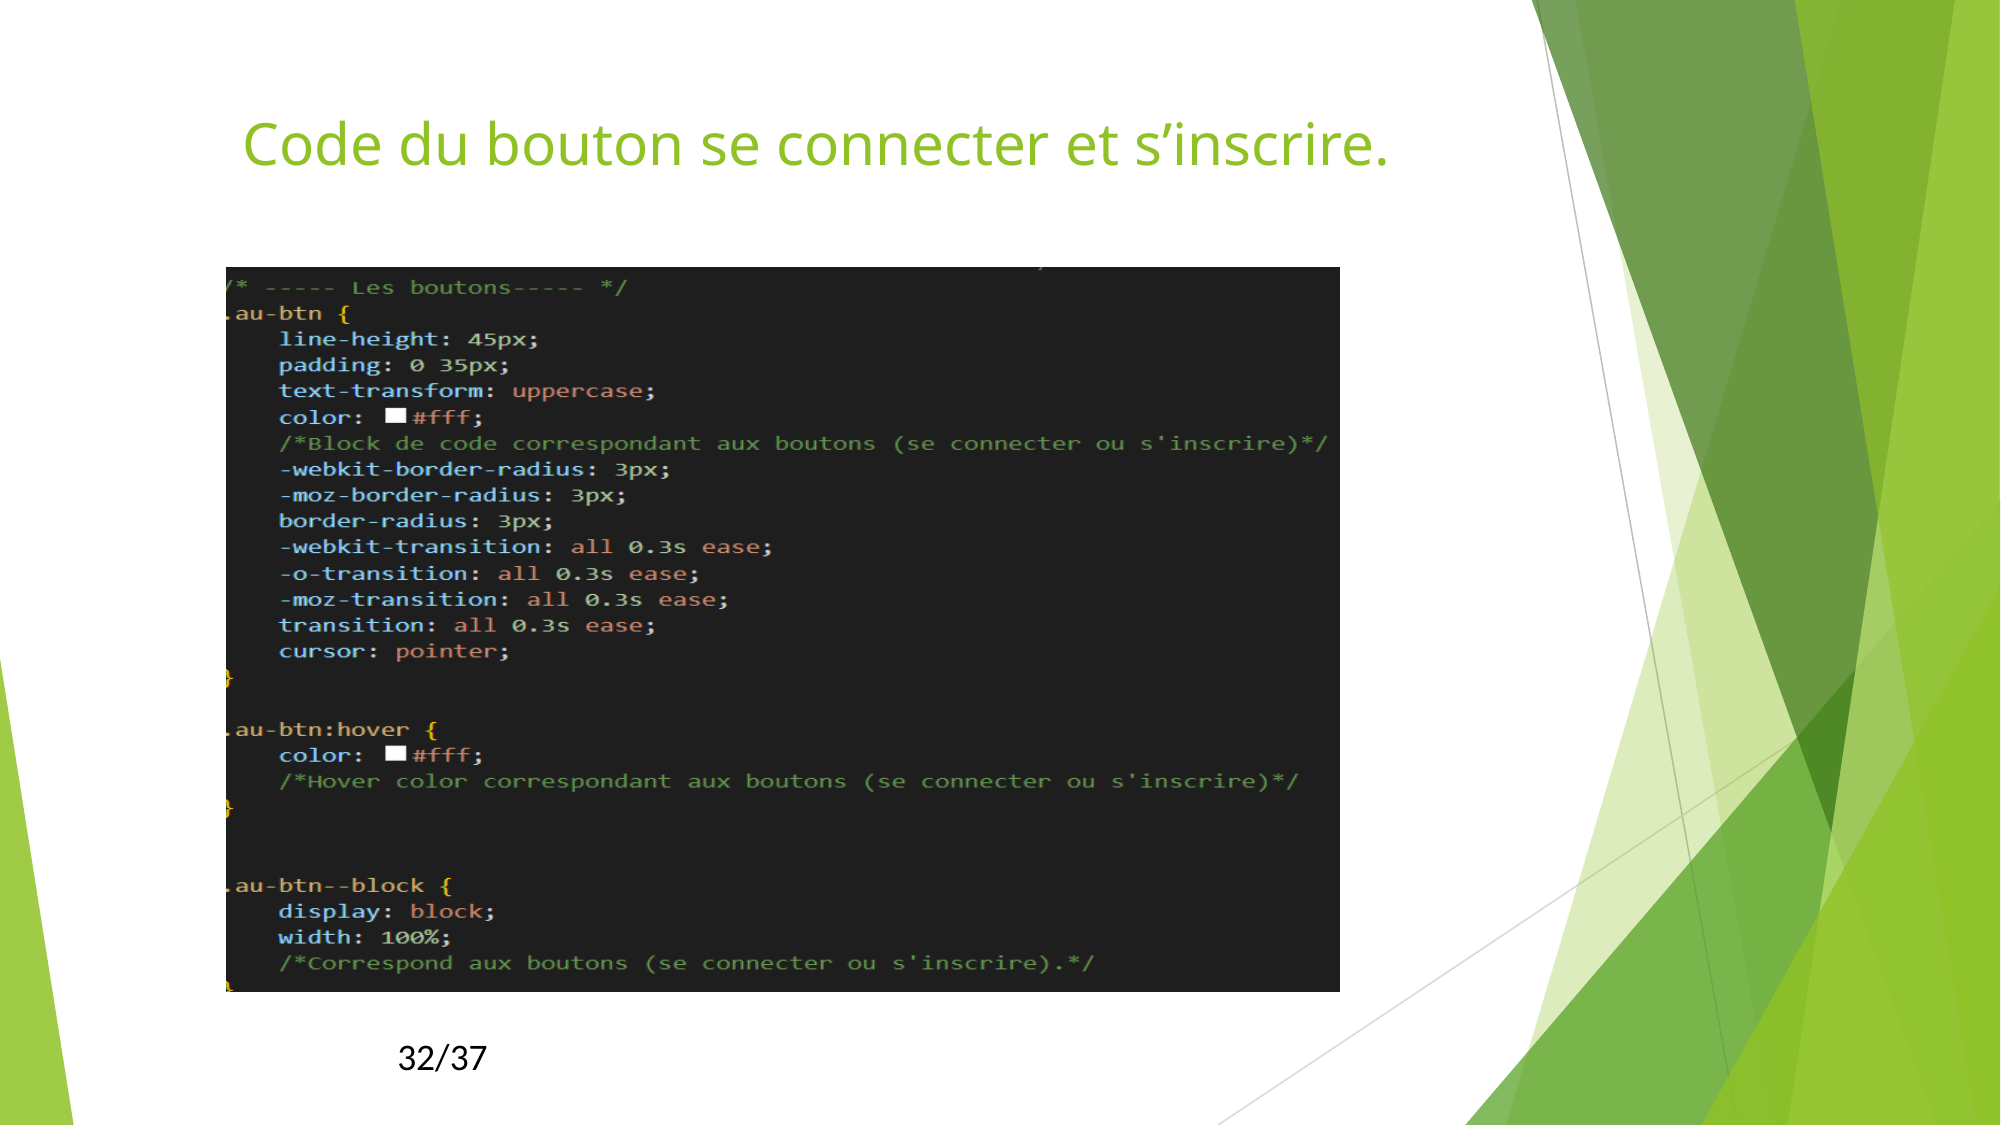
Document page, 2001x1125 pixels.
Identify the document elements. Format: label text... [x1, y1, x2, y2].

picture [226, 267, 1340, 992]
title Code du bouton se connecter et s’inscrire. [111, 99, 1522, 233]
text_box 32/37 [382, 1025, 523, 1087]
